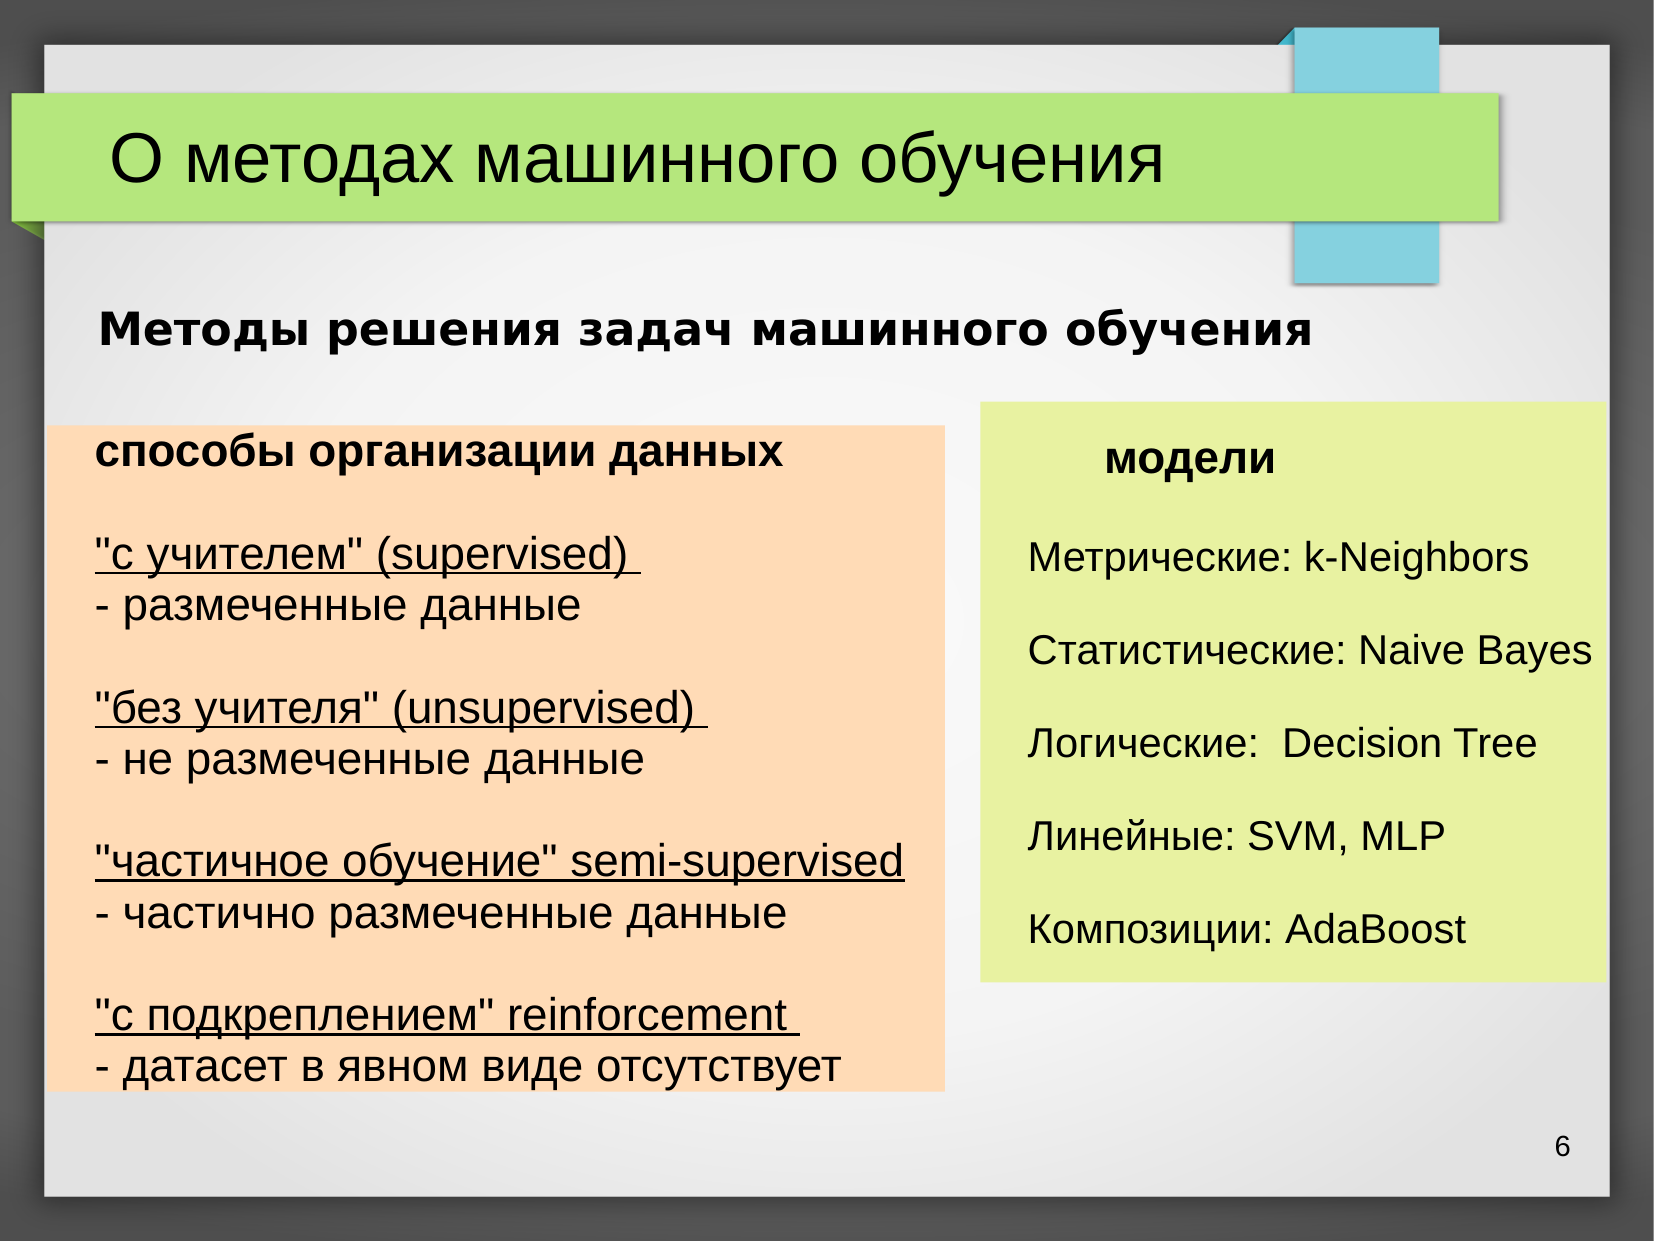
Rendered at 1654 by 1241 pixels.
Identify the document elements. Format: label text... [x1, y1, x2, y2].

text_box способы организации данных "с учителем" (supervised) - размеченные данные "без учителя" (unsupervised) - не размеченные данные "частичное обучение" semi-supervised - частично размеченные данные "с подкреплением" reinforcement - датасет в явном виде отсутствует [47, 425, 945, 1092]
picture [0, 0, 1654, 1241]
text_box Методы решения задач машинного обучения [82, 295, 1583, 370]
title О методах машинного обучения [71, 118, 1205, 199]
subtitle модели Метрические: k-Neighbors Статистические: Naive Bayes Логические: Decision Tree Линейные: SVM, MLP Композиции: AdaBoost [980, 401, 1607, 983]
